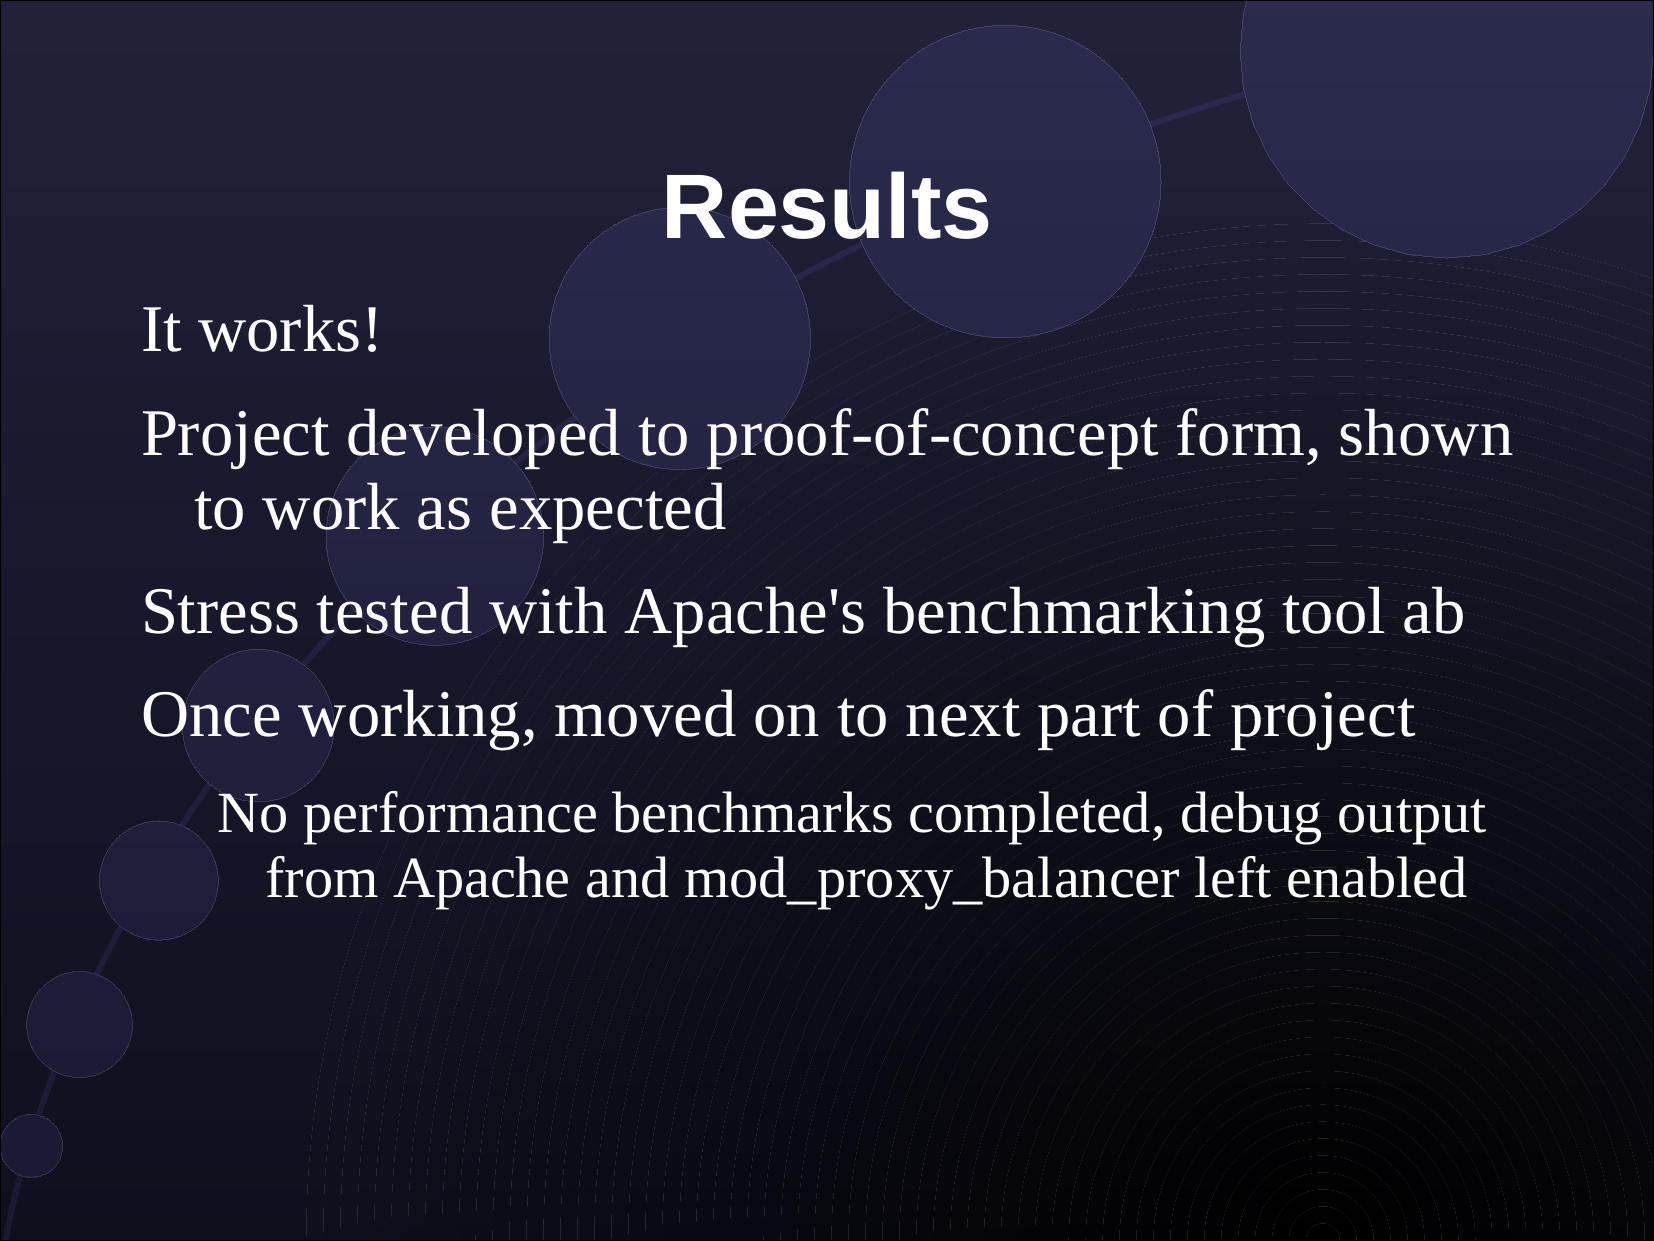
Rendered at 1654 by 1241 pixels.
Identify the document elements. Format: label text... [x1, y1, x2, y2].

title Results [121, 102, 1534, 311]
list It works! Project developed to proof-of-concept form, shown to work as expected Stress tested with Apache's benchmarking tool ab Once working, moved on to next part of project No performance benchmarks completed, debug output from Apache and mod_proxy_balancer left enabled [123, 292, 1536, 1074]
